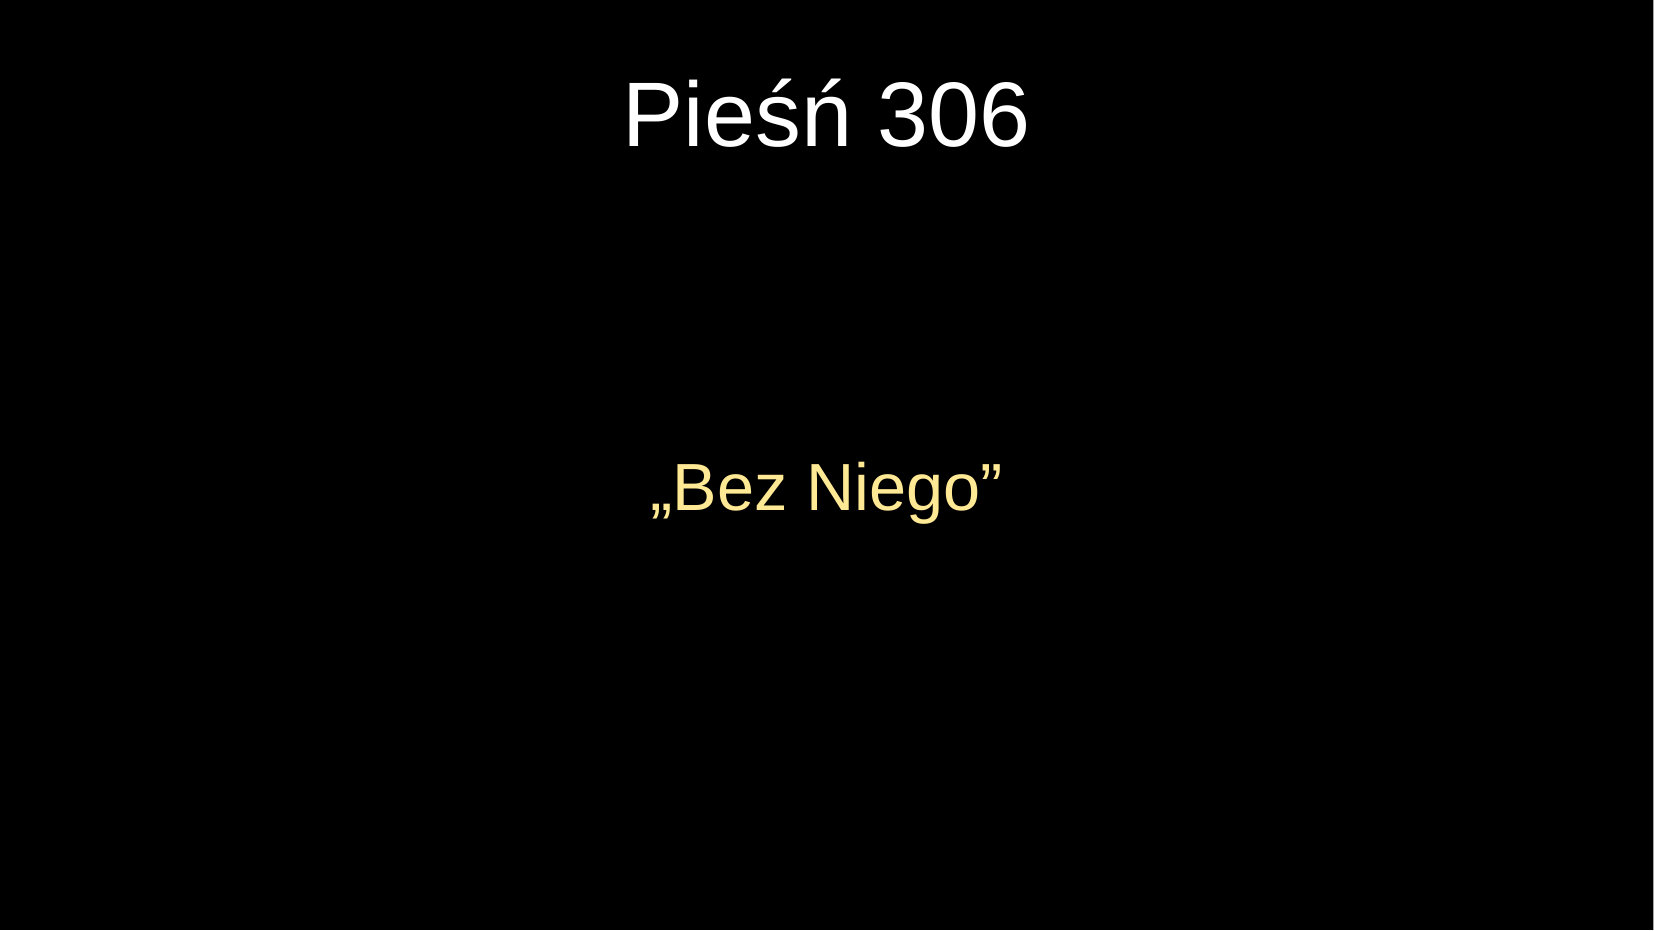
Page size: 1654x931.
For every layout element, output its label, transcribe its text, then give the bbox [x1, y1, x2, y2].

subtitle „Bez Niego” [82, 217, 1571, 757]
title Pieśń 306 [82, 37, 1571, 193]
